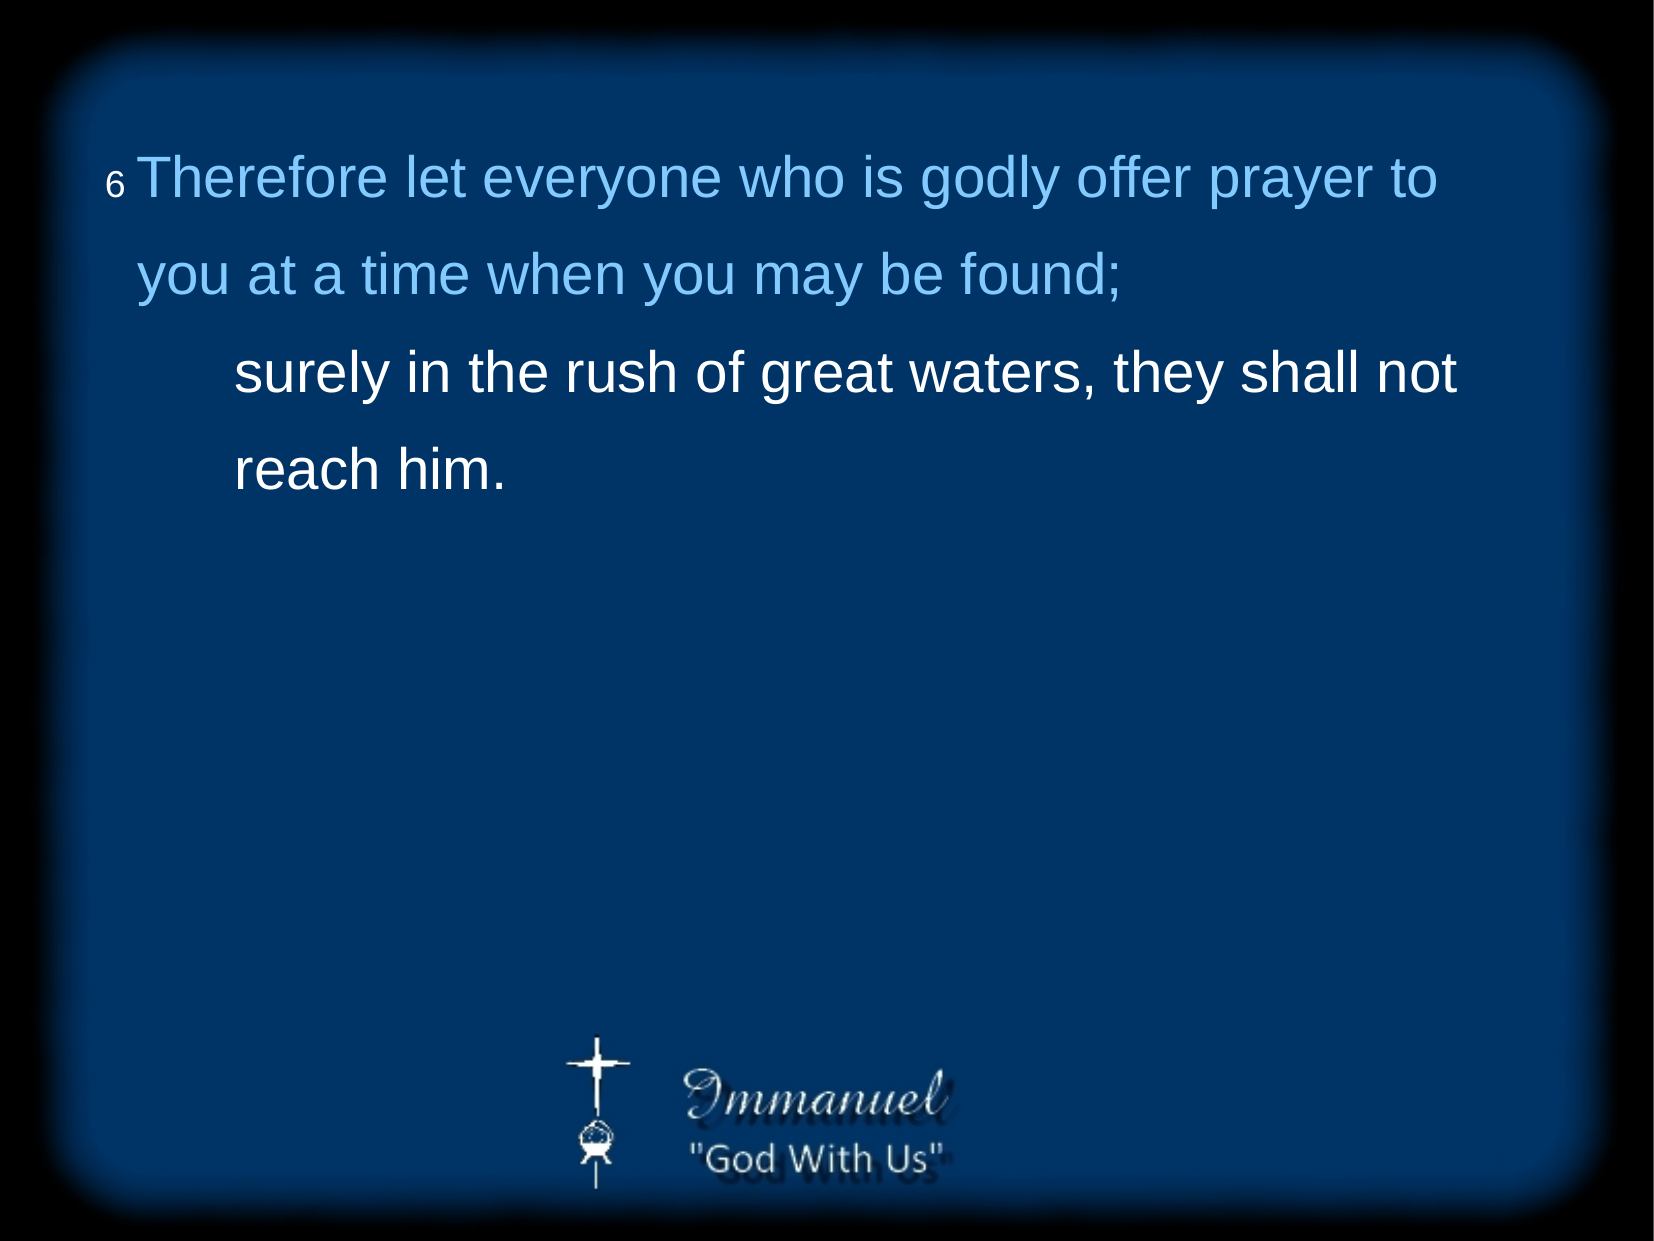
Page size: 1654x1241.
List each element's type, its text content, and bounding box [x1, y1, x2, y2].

picture [0, 0, 1654, 1241]
text_box 6 Therefore let everyone who is godly offer prayer to you at a time when you may be found; surely in the rush of great waters, they shall not reach him. [90, 105, 1561, 477]
